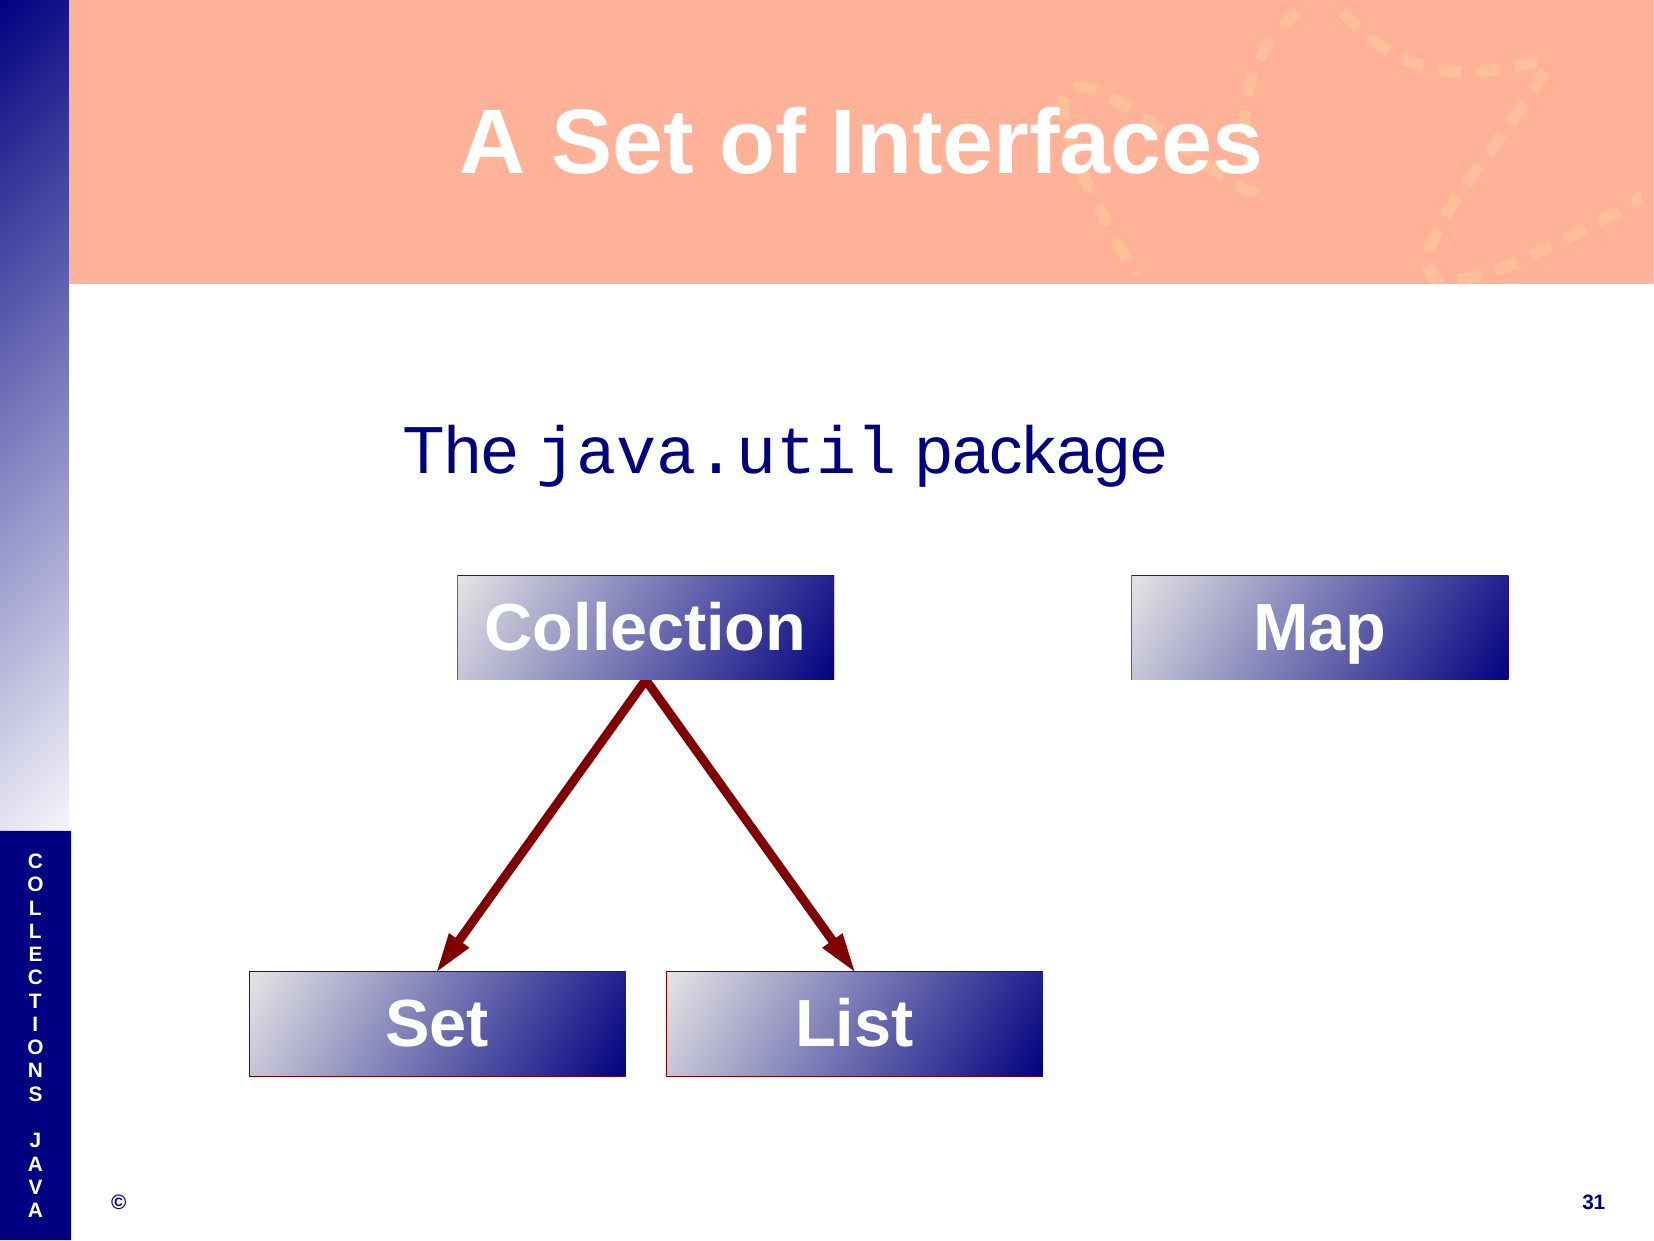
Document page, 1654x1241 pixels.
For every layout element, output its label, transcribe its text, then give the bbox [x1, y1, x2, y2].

title A Set of Interfaces [70, 37, 1654, 246]
text_box Collection [457, 575, 835, 680]
text_box Map [1131, 575, 1509, 680]
list The java.util package [385, 413, 1256, 507]
text_box List [665, 971, 1043, 1077]
text_box Set [248, 971, 626, 1077]
text_box C O L L E C T I O N S J A V A [0, 830, 71, 1241]
